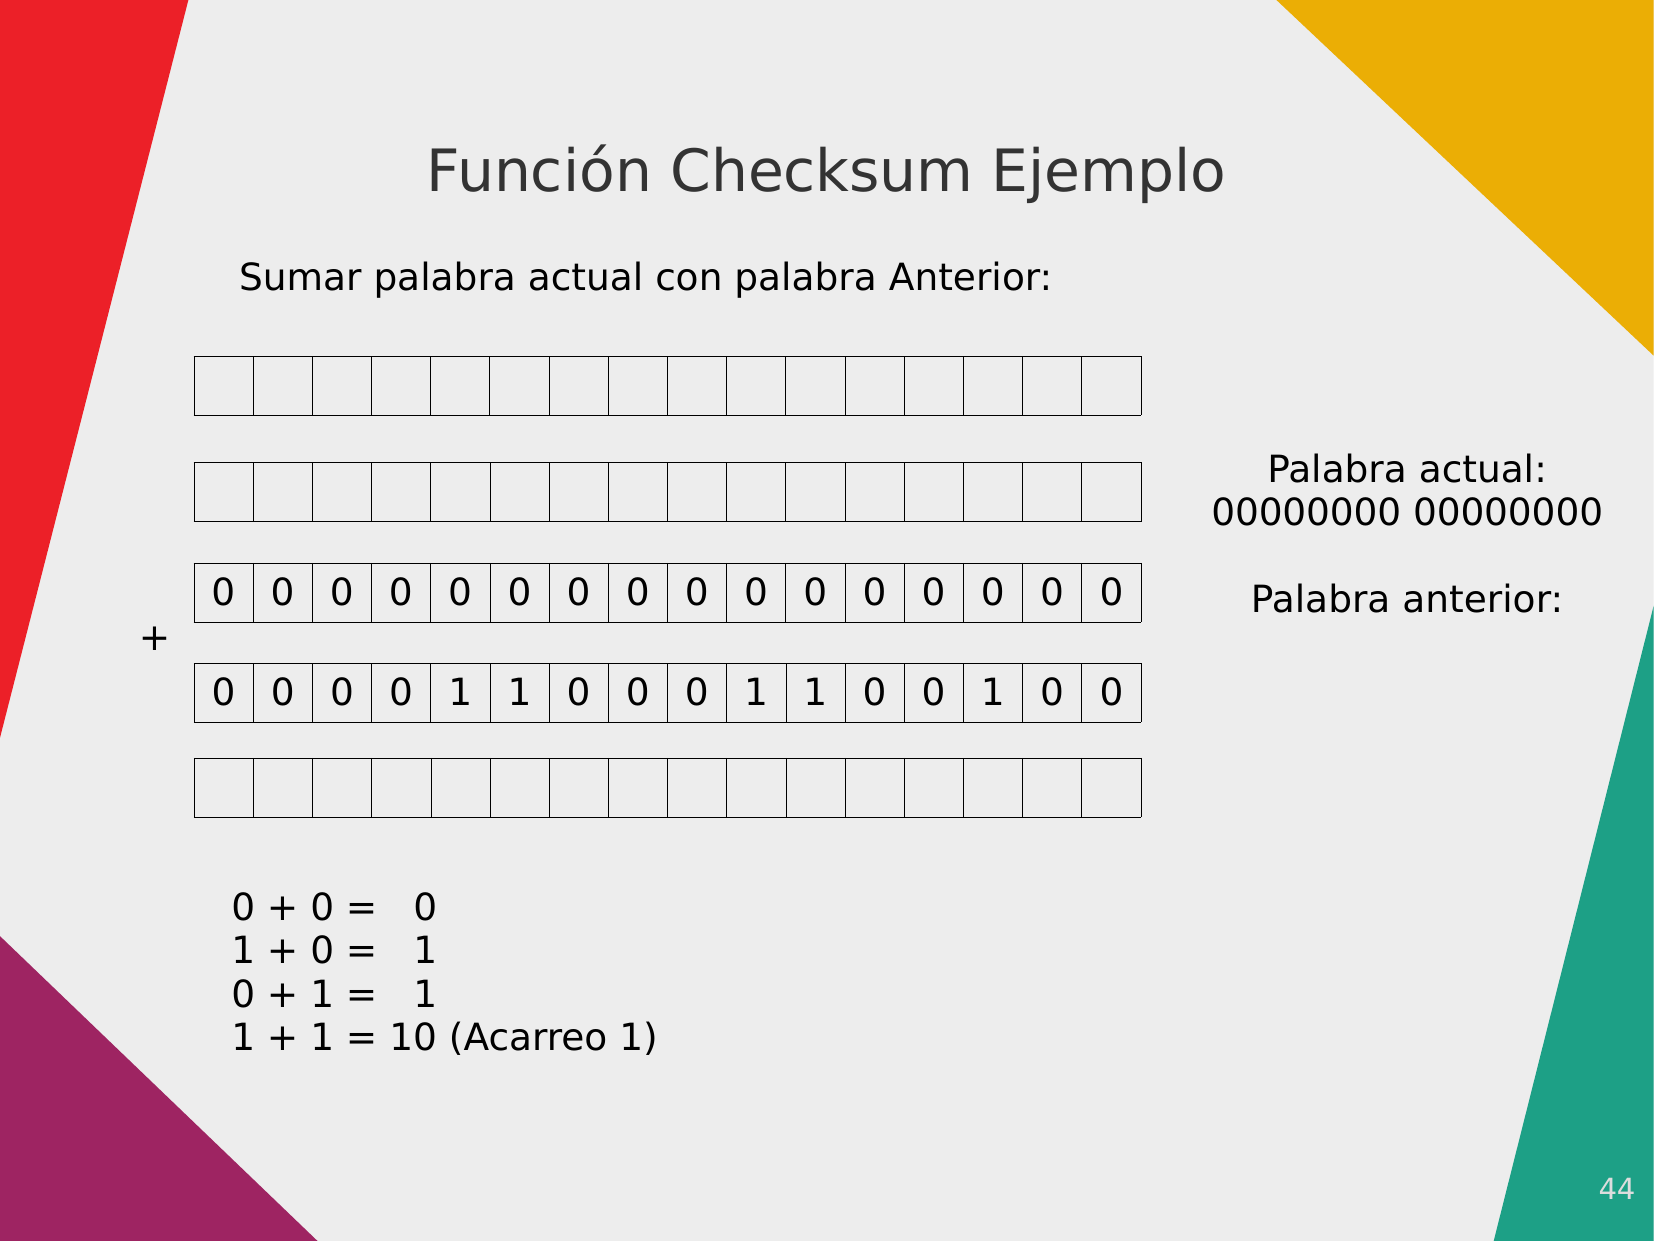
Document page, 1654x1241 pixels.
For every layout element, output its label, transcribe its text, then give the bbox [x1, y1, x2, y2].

table_header [964, 463, 1022, 521]
table_header [905, 463, 963, 521]
table_header [195, 357, 253, 415]
table_header [846, 463, 904, 521]
table_header [1082, 463, 1141, 521]
table_header [609, 759, 667, 817]
table_header [668, 759, 726, 817]
table_header [905, 357, 963, 415]
table_header 0 [846, 564, 904, 622]
table_header [786, 357, 845, 415]
table_header 0 [905, 664, 963, 722]
table_header 1 [964, 664, 1022, 722]
table_header [372, 759, 431, 817]
table_header [372, 463, 430, 521]
table_header 0 [313, 664, 371, 722]
table_header [727, 357, 785, 415]
table_header 0 [431, 564, 490, 622]
table_header [491, 759, 549, 817]
table_header [550, 463, 608, 521]
table_header [786, 463, 845, 521]
table_header [1023, 463, 1081, 521]
table_header [372, 357, 430, 415]
table_header [1082, 357, 1141, 415]
table_header 0 [372, 664, 430, 722]
table_header 1 [727, 664, 786, 722]
table_header [195, 463, 253, 521]
table_header [431, 463, 490, 521]
table_header 0 [1023, 564, 1081, 622]
table_header [550, 357, 608, 415]
table_header [1023, 759, 1081, 817]
table_header 0 [609, 564, 667, 622]
table_header [727, 759, 786, 817]
table_header [964, 759, 1022, 817]
text_box + [124, 608, 186, 667]
table_header 0 [1082, 664, 1141, 722]
table_header 0 [195, 664, 253, 722]
table_header [1023, 357, 1081, 415]
table_header [964, 357, 1022, 415]
title Función Checksum Ejemplo [114, 73, 1539, 271]
table_header 0 [668, 564, 726, 622]
table_header 1 [787, 664, 845, 722]
table_header [609, 463, 667, 521]
table_header 0 [846, 664, 904, 722]
text_box Sumar palabra actual con palabra Anterior: [224, 248, 1069, 307]
table_header [846, 759, 904, 817]
table_header [727, 463, 785, 521]
table_header 0 [550, 564, 608, 622]
table_header 0 [254, 564, 312, 622]
table_header [313, 357, 371, 415]
table_header [491, 463, 549, 521]
table_header [254, 463, 312, 521]
table_header [1082, 759, 1141, 817]
table_header [846, 357, 904, 415]
table_header [905, 759, 963, 817]
table_header [787, 759, 845, 817]
table_header 0 [313, 564, 371, 622]
table_header [254, 357, 312, 415]
table_header [254, 759, 312, 817]
table_header [668, 463, 726, 521]
table_header 0 [905, 564, 963, 622]
table_header 0 [668, 664, 726, 722]
table_header 1 [431, 664, 490, 722]
table_header 0 [195, 564, 253, 622]
table_header 0 [964, 564, 1022, 622]
text_box 0 + 0 = 0 1 + 0 = 1 0 + 1 = 1 1 + 1 = 10 (Acarreo 1) [216, 877, 674, 1067]
table_header [490, 357, 549, 415]
table_header [313, 759, 371, 817]
table_header [313, 463, 371, 521]
table_header [431, 357, 489, 415]
table_header [668, 357, 726, 415]
table_header 1 [491, 664, 549, 722]
table_header 0 [372, 564, 430, 622]
text_box Palabra actual: 00000000 00000000 Palabra anterior: [1196, 222, 1619, 1065]
table_header [432, 759, 490, 817]
table_header [550, 759, 608, 817]
table_header [195, 759, 253, 817]
table_header 0 [254, 664, 312, 722]
table_header 0 [1082, 564, 1141, 622]
table_header [609, 357, 667, 415]
table_header 0 [491, 564, 549, 622]
table_header 0 [786, 564, 845, 622]
table_header 0 [1023, 664, 1081, 722]
table_header 0 [550, 664, 608, 722]
table_header 0 [727, 564, 785, 622]
table_header 0 [609, 664, 667, 722]
